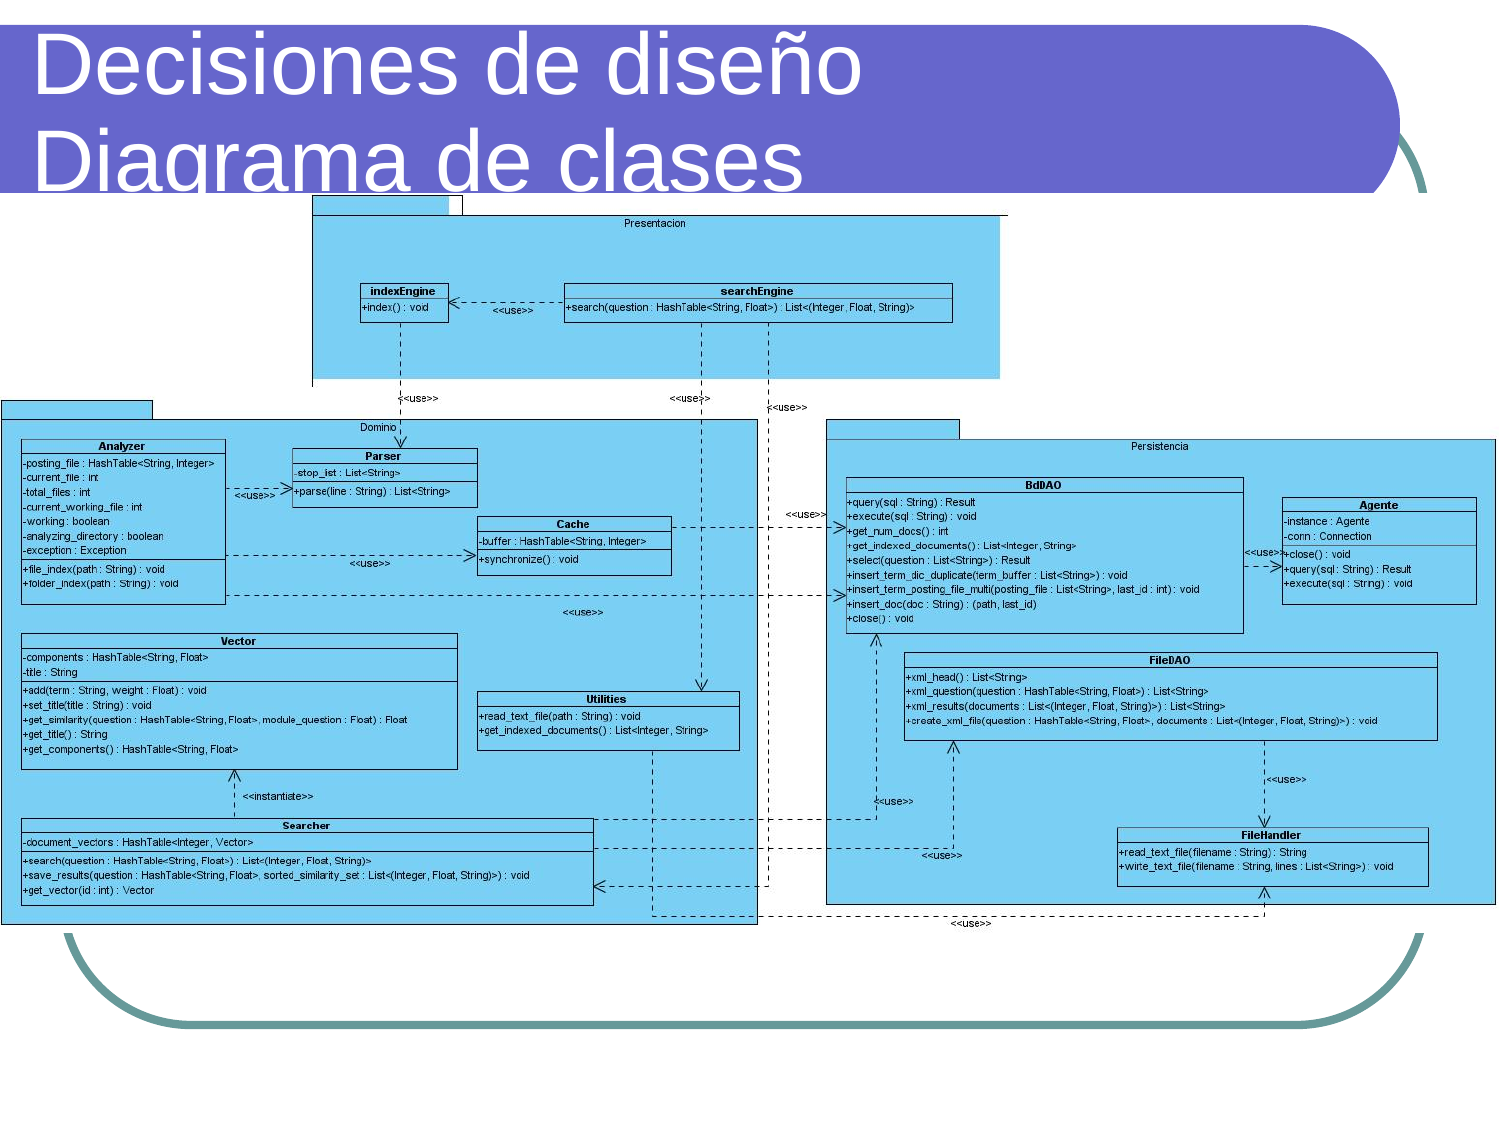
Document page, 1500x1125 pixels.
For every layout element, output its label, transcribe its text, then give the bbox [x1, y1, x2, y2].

picture [0, 193, 1499, 933]
title Decisiones de diseño Diagrama de clases [31, 7, 1347, 193]
